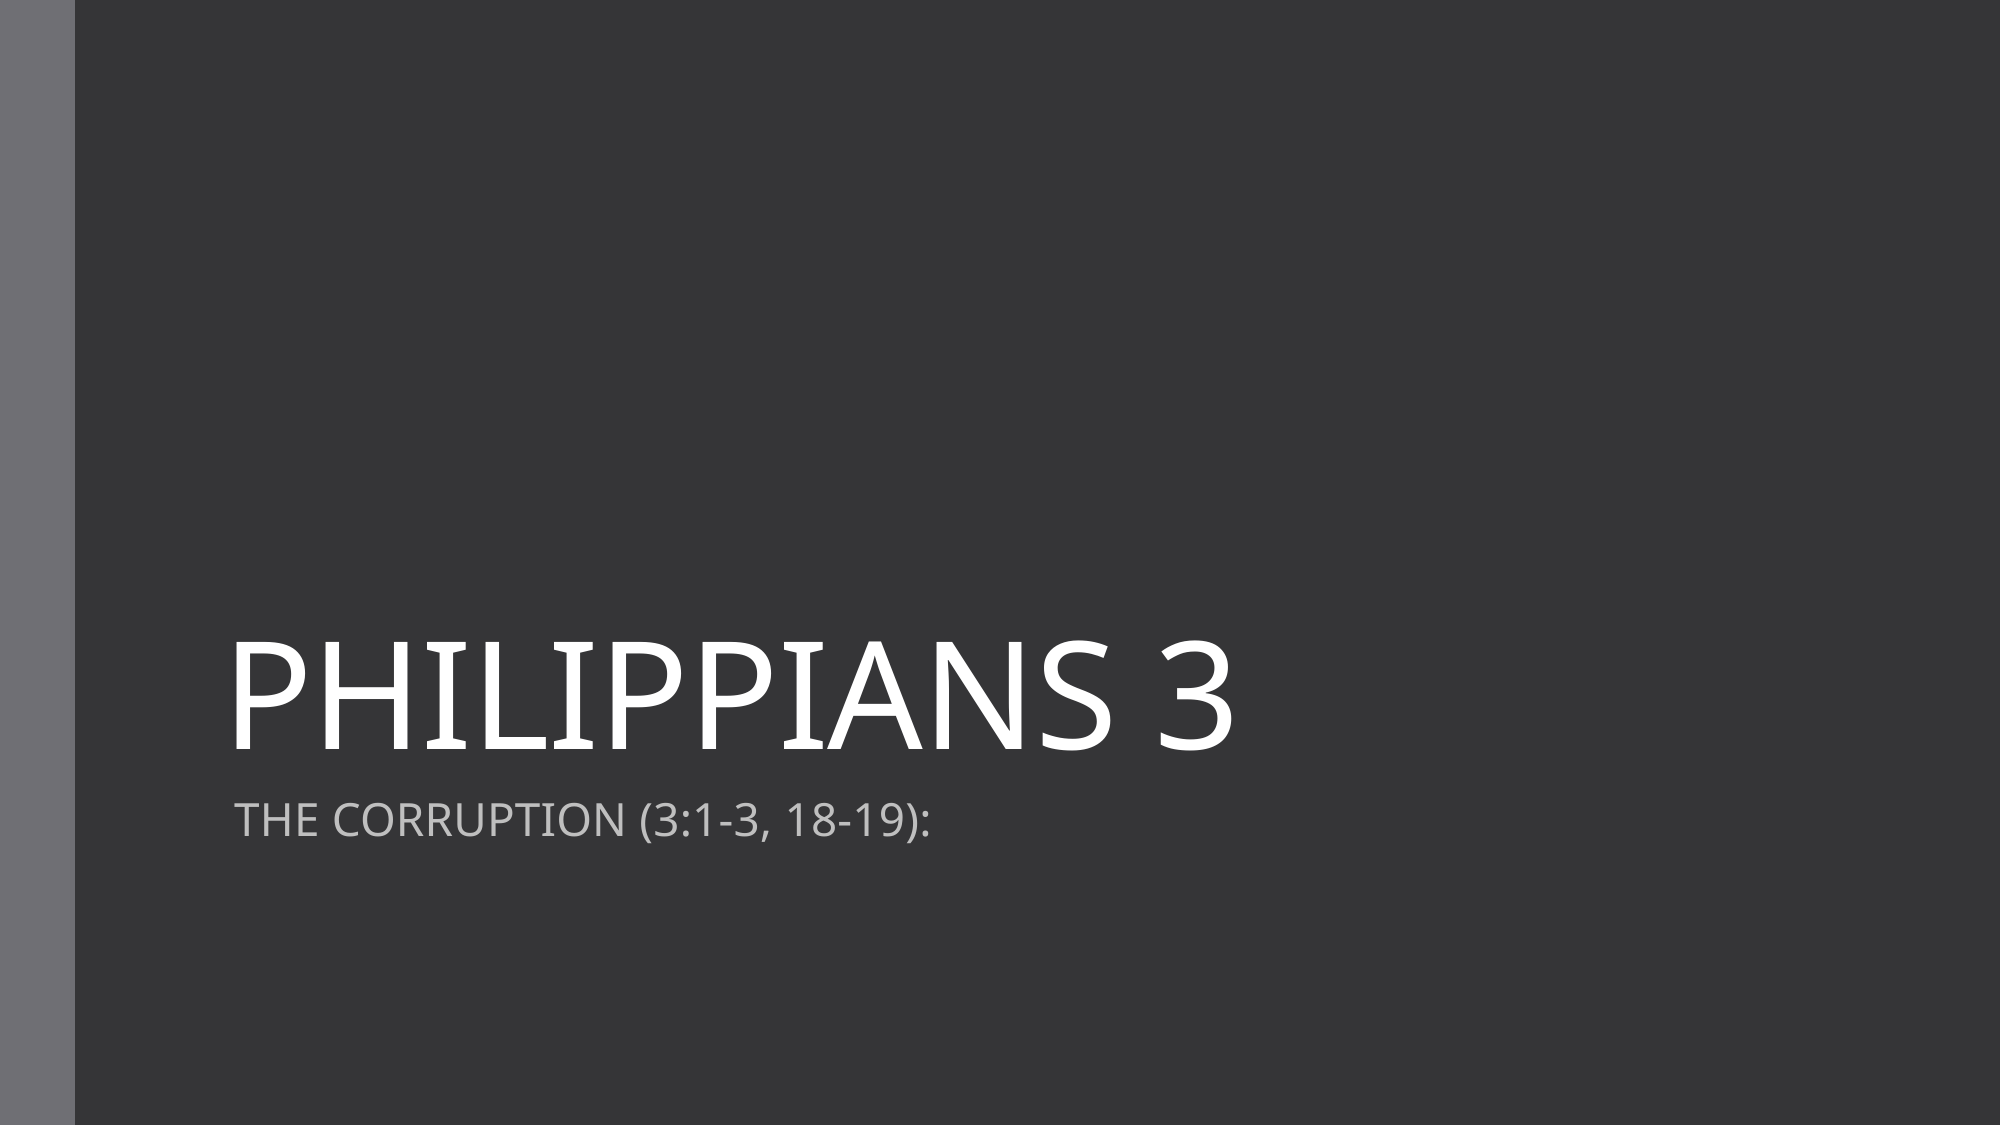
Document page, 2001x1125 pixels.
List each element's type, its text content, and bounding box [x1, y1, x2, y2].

subtitle THE CORRUPTION (3:1-3, 18-19): [206, 787, 1752, 1066]
title PHILIPPIANS 3 [206, 124, 1752, 787]
